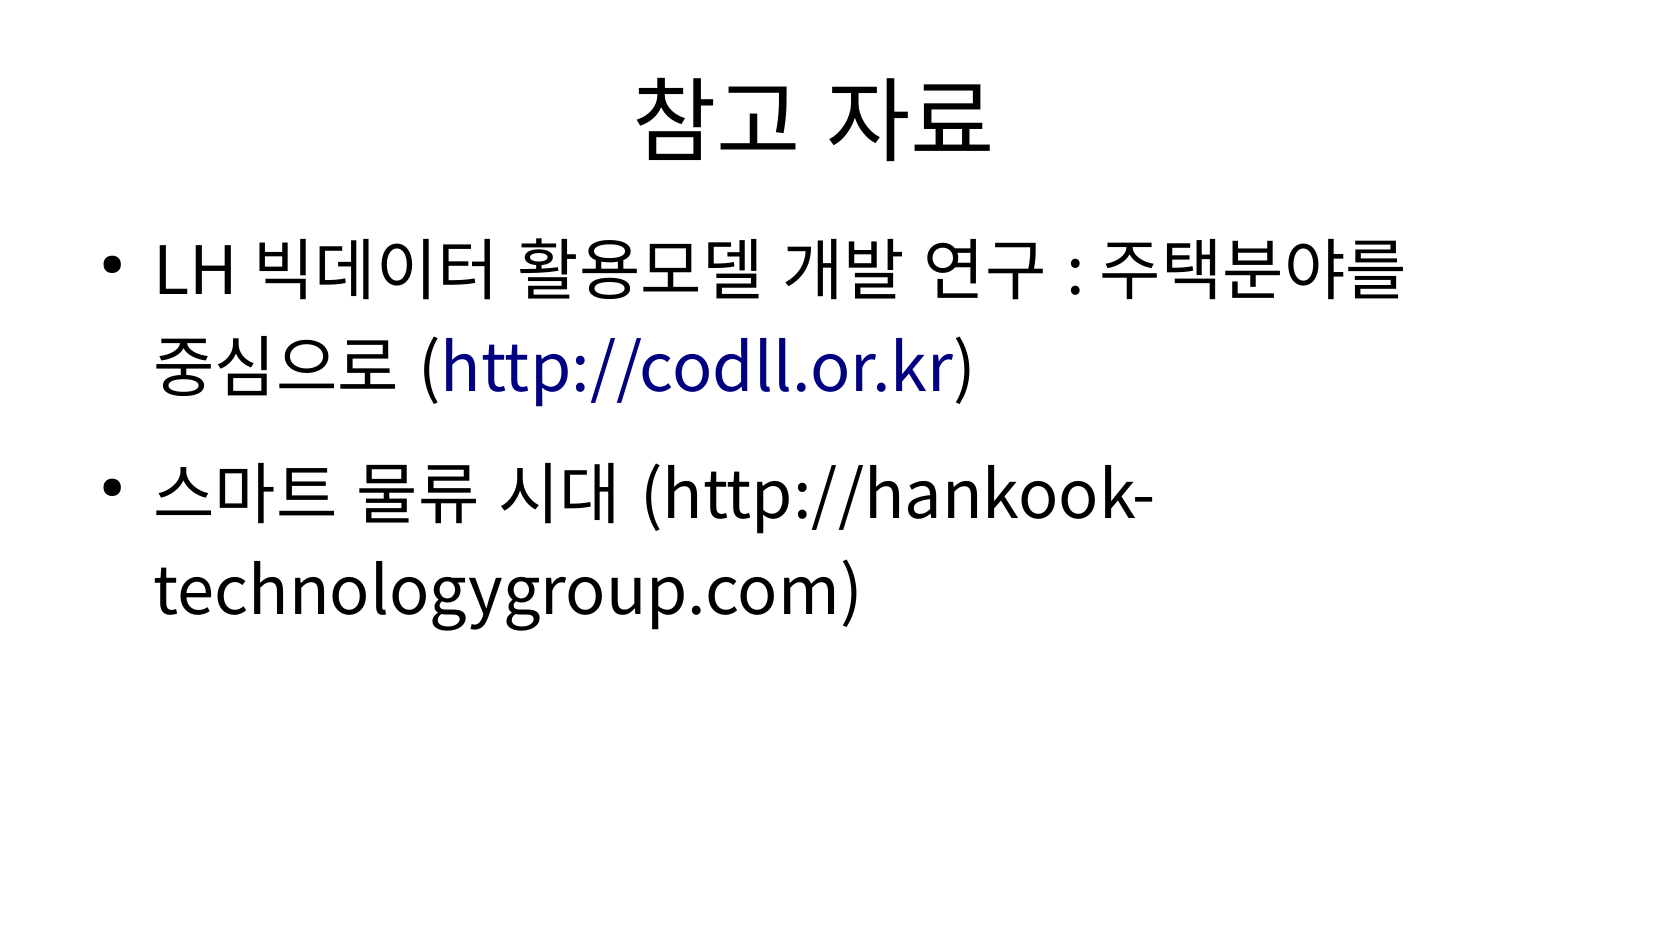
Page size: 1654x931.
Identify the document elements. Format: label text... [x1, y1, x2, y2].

list LH 빅데이터 활용모델 개발 연구 : 주택분야를 중심으로 (http://codll.or.kr) 스마트 물류 시대 (http://hankook-technologygroup.com) [82, 217, 1571, 758]
title 참고 자료 [82, 37, 1571, 193]
